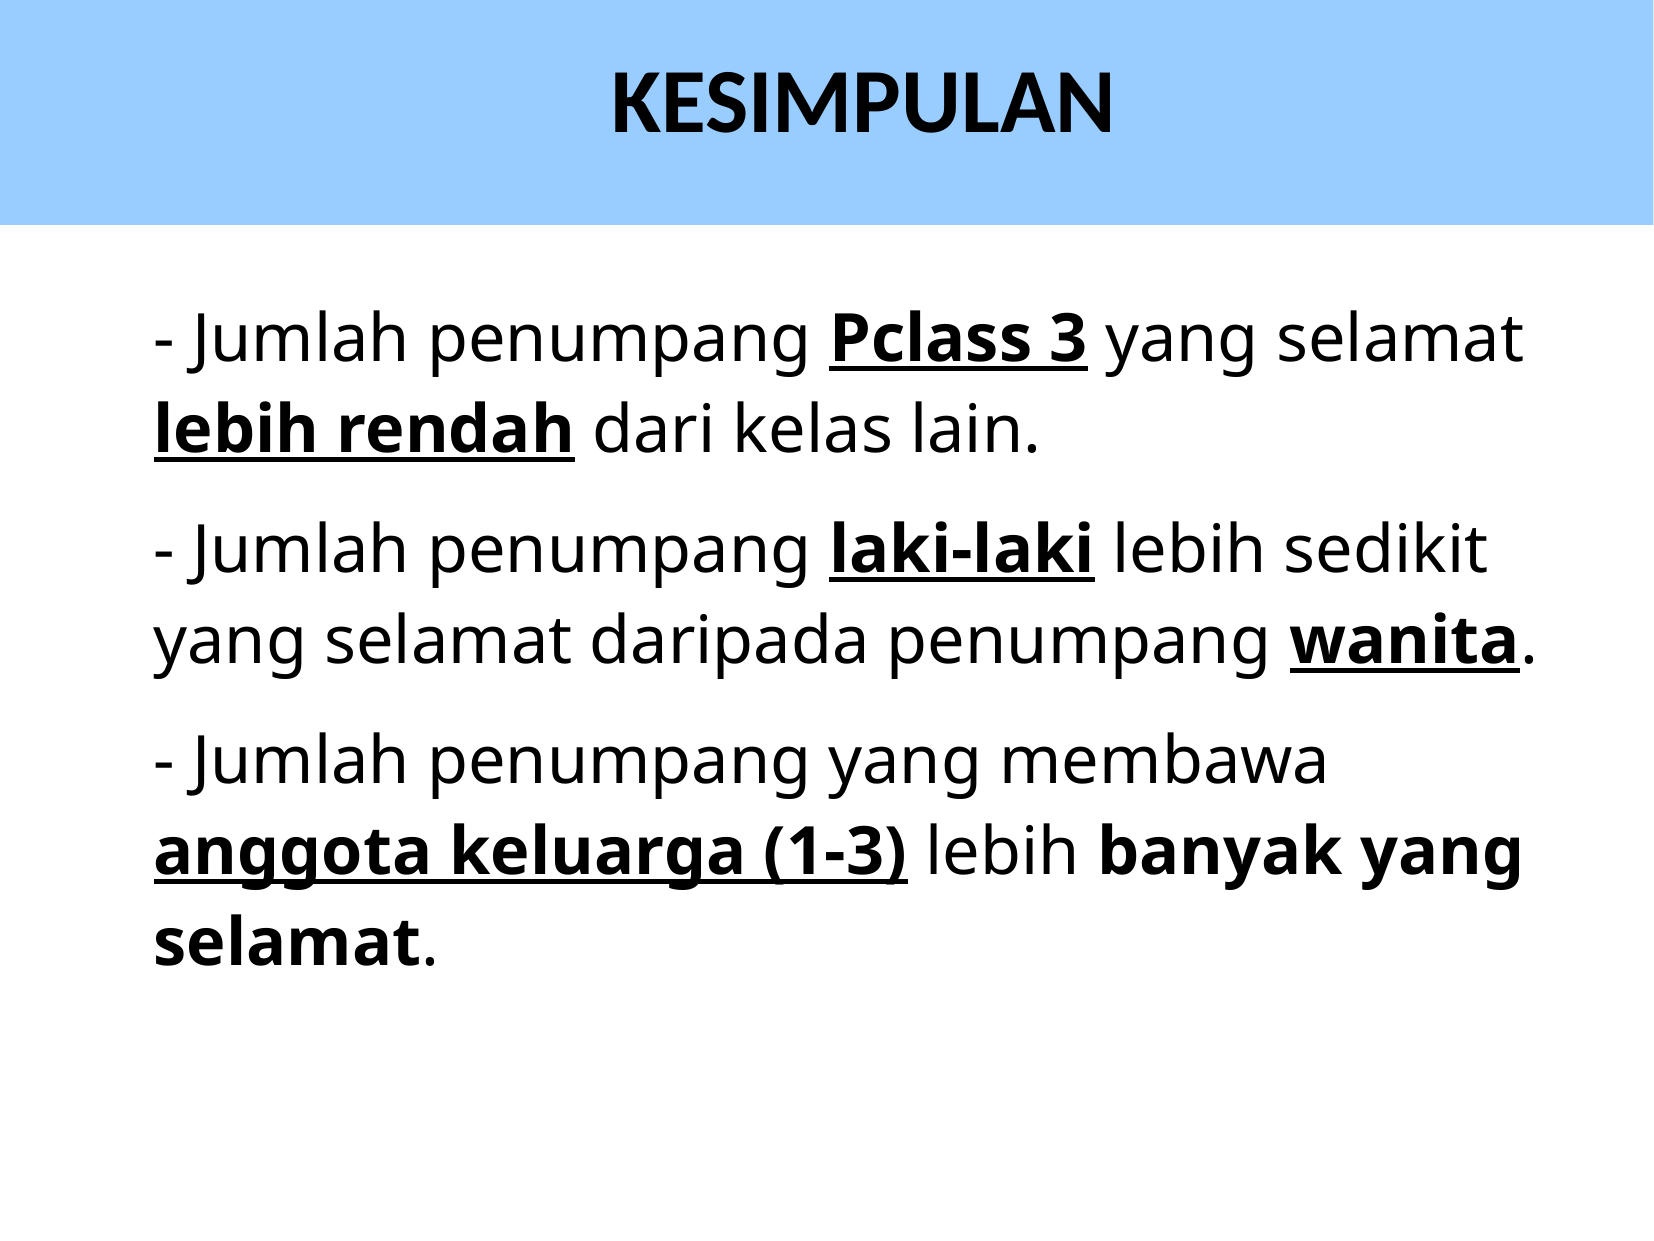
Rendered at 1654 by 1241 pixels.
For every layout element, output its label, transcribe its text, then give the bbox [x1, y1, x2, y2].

list - Jumlah penumpang Pclass 3 yang selamat lebih rendah dari kelas lain. - Jumlah penumpang laki-laki lebih sedikit yang selamat daripada penumpang wanita. - Jumlah penumpang yang membawa anggota keluarga (1-3) lebih banyak yang selamat. [82, 290, 1571, 1109]
text_box [0, 0, 1654, 226]
title KESIMPULAN [120, 14, 1609, 205]
